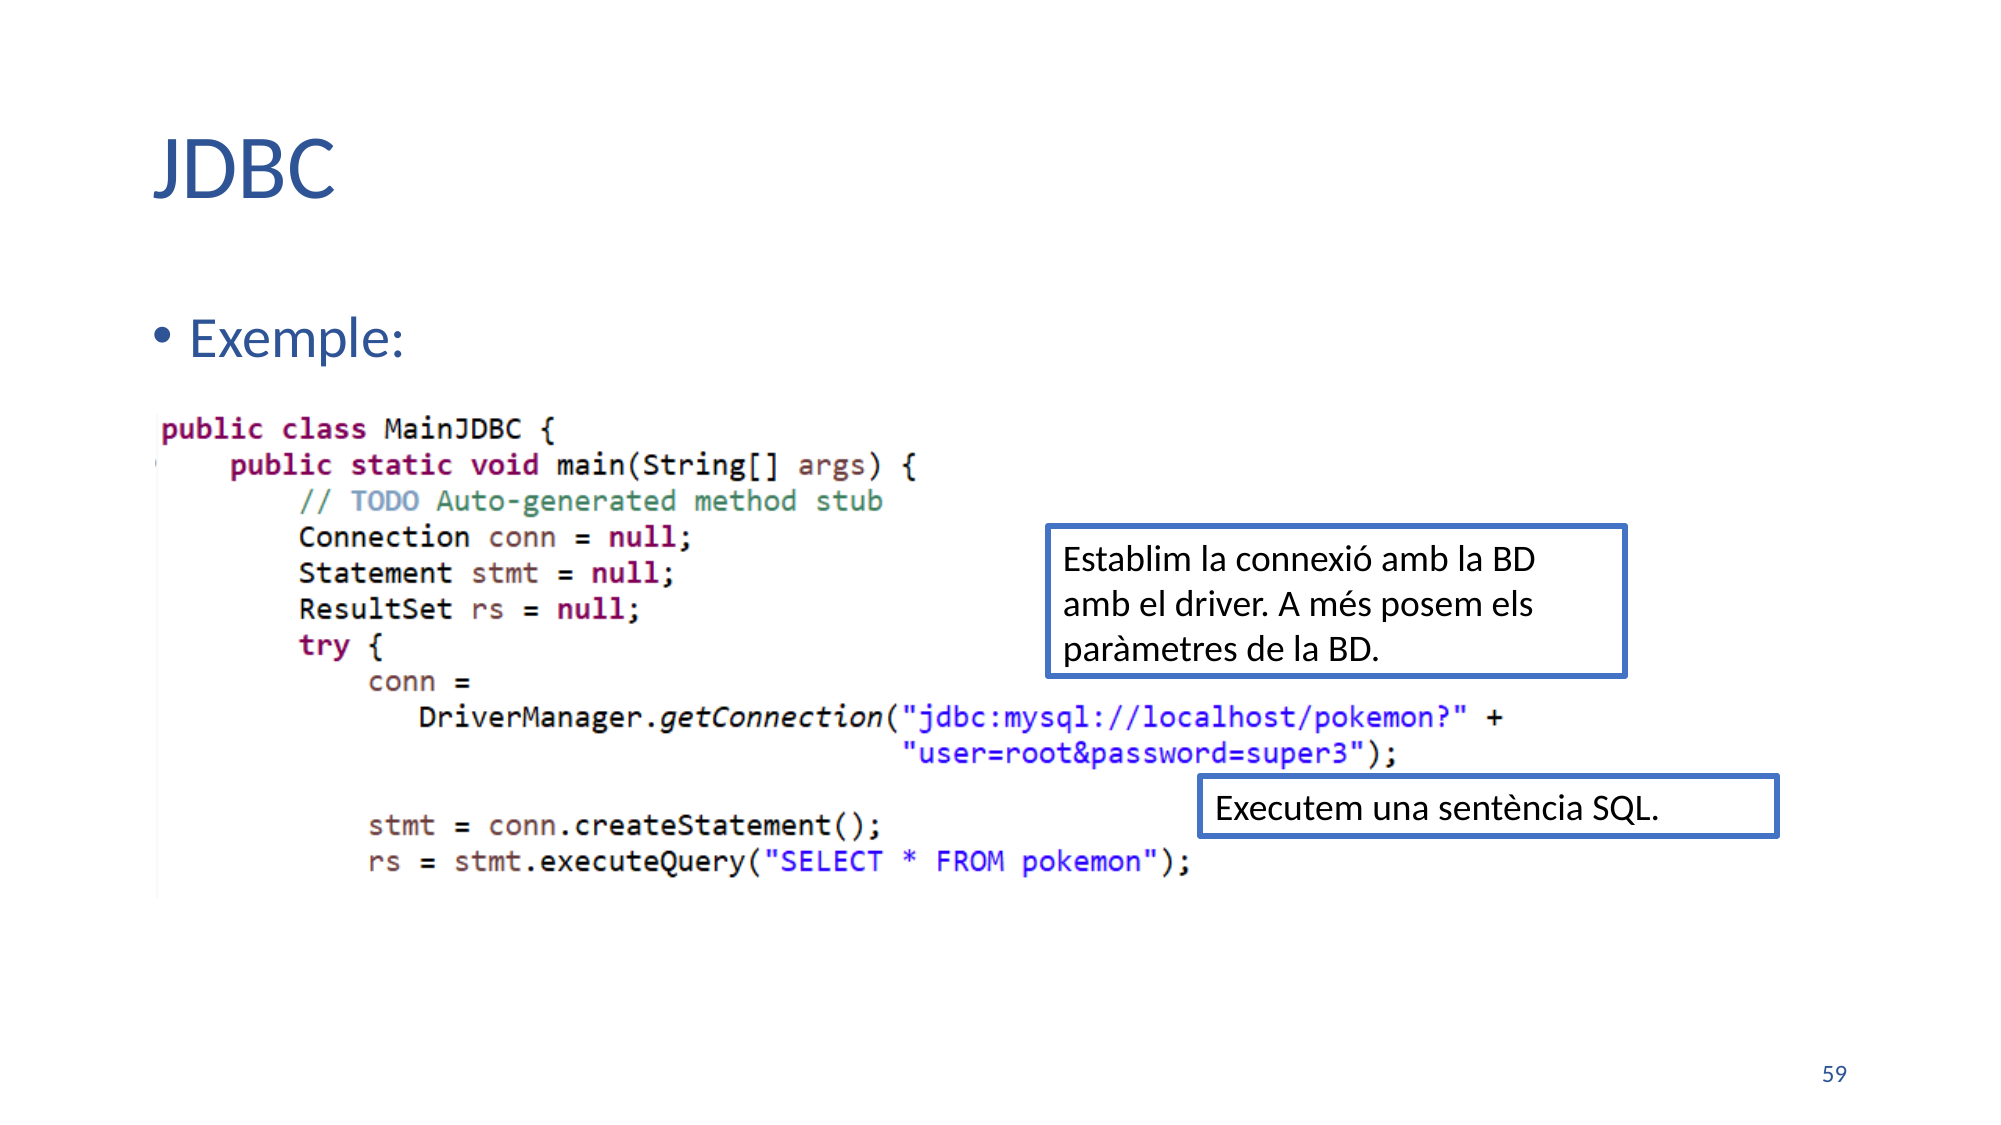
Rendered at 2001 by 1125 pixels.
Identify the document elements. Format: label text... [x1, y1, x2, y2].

picture [155, 414, 1519, 898]
slide_number <number> [1412, 1042, 1863, 1103]
title JDBC [137, 59, 1863, 278]
text_box Executem una sentència SQL. [1200, 775, 1778, 836]
text_box Establim la connexió amb la BD amb el driver. A més posem els paràmetres de la BD. [1047, 525, 1626, 677]
list Exemple: [137, 299, 1863, 1014]
